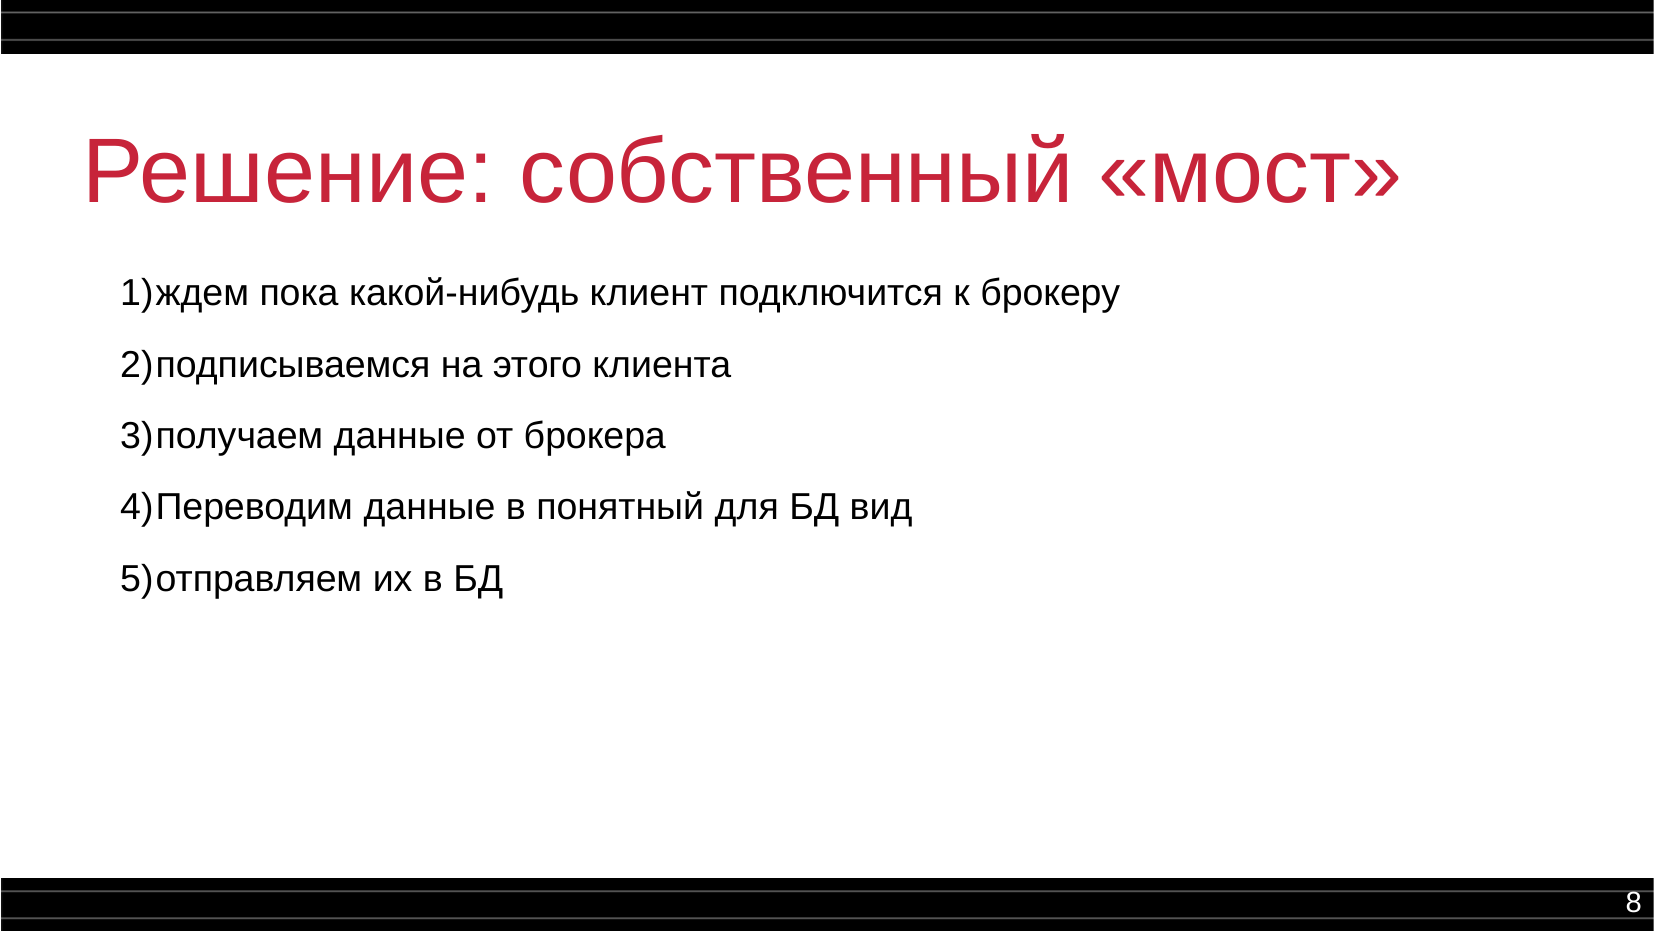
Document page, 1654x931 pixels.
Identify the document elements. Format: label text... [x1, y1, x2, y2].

picture [1, 878, 1654, 931]
title Решение: собственный «мост» [82, 92, 1571, 249]
picture [1, 0, 1654, 54]
list ждем пока какой-нибудь клиент подключится к брокеру подписываемся на этого клиента получаем данные от брокера Переводим данные в понятный для БД вид отправляем их в БД [82, 271, 1571, 758]
